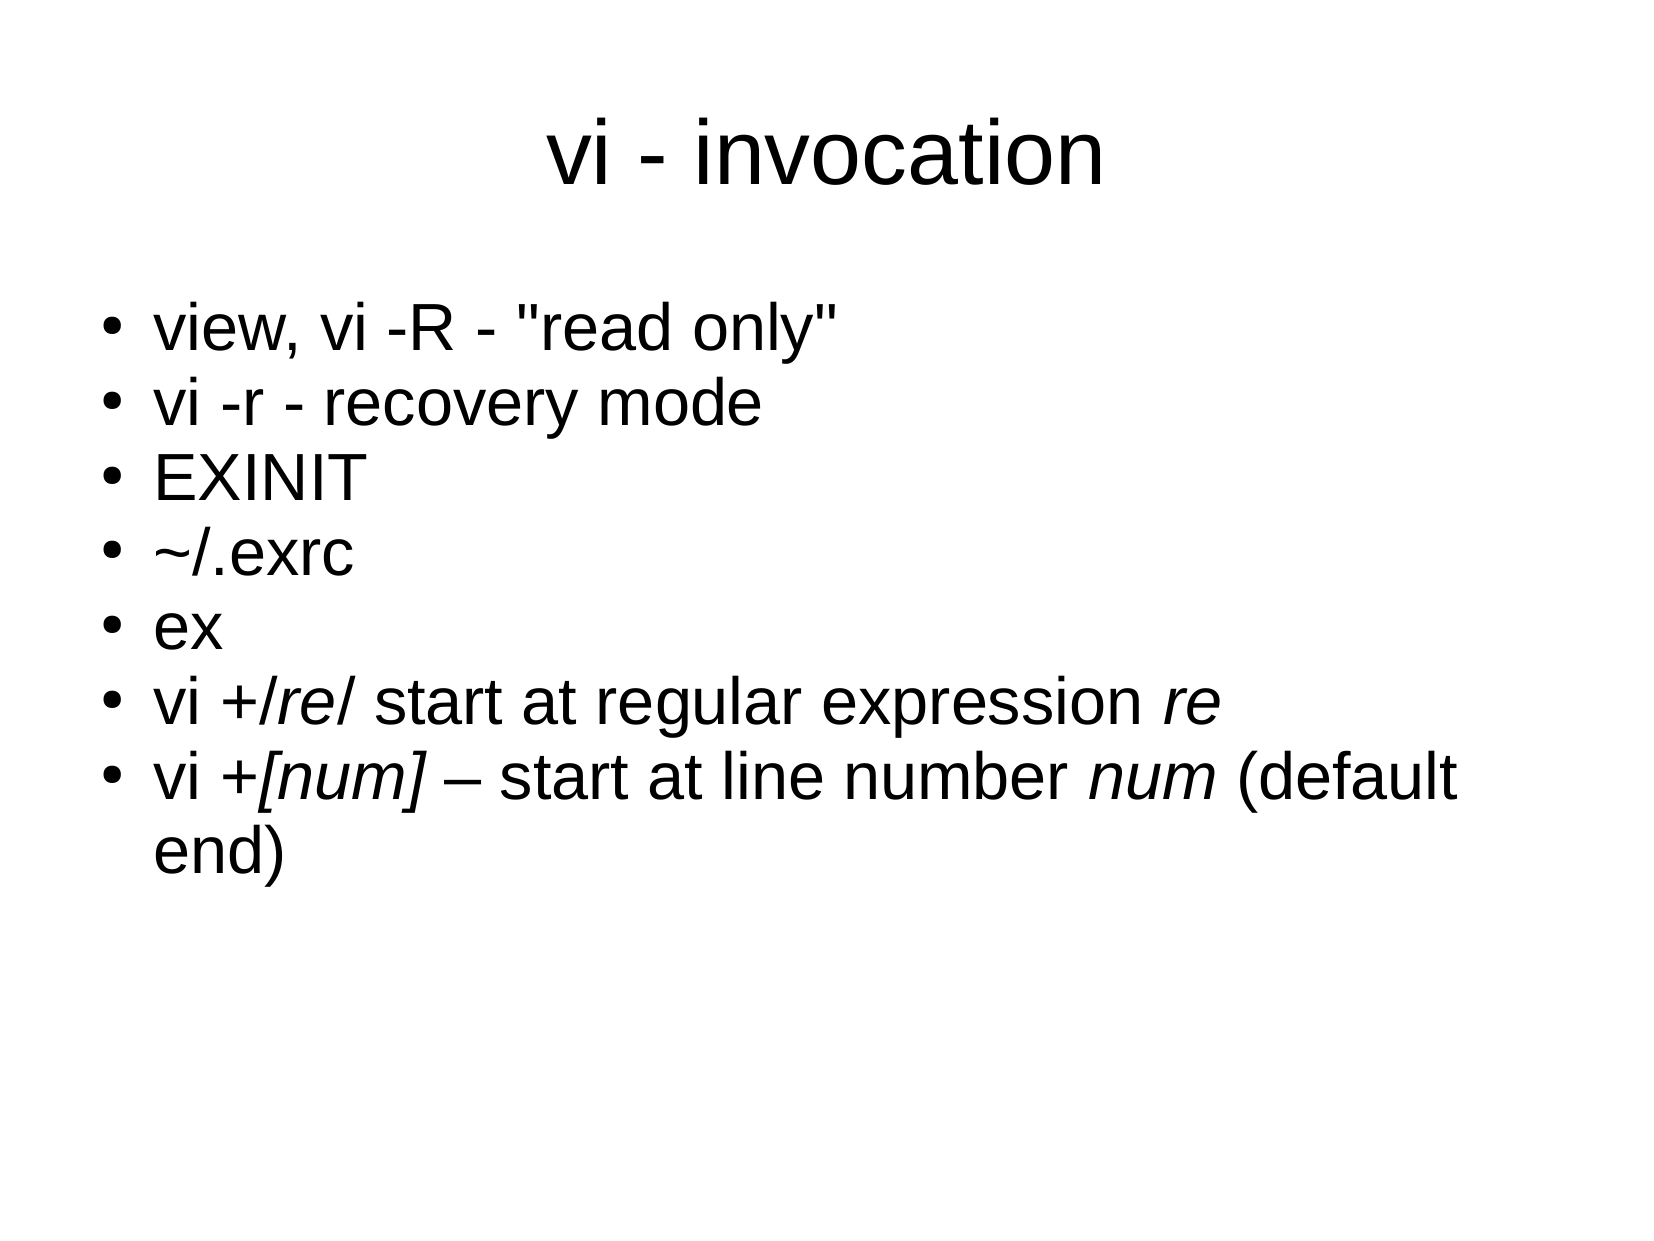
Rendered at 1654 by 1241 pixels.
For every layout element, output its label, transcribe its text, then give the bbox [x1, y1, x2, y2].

list view, vi -R - "read only" vi -r - recovery mode EXINIT ~/.exrc ex vi +/re/ start at regular expression re vi +[num] – start at line number num (default end) [82, 290, 1571, 1094]
title vi - invocation [82, 56, 1571, 250]
